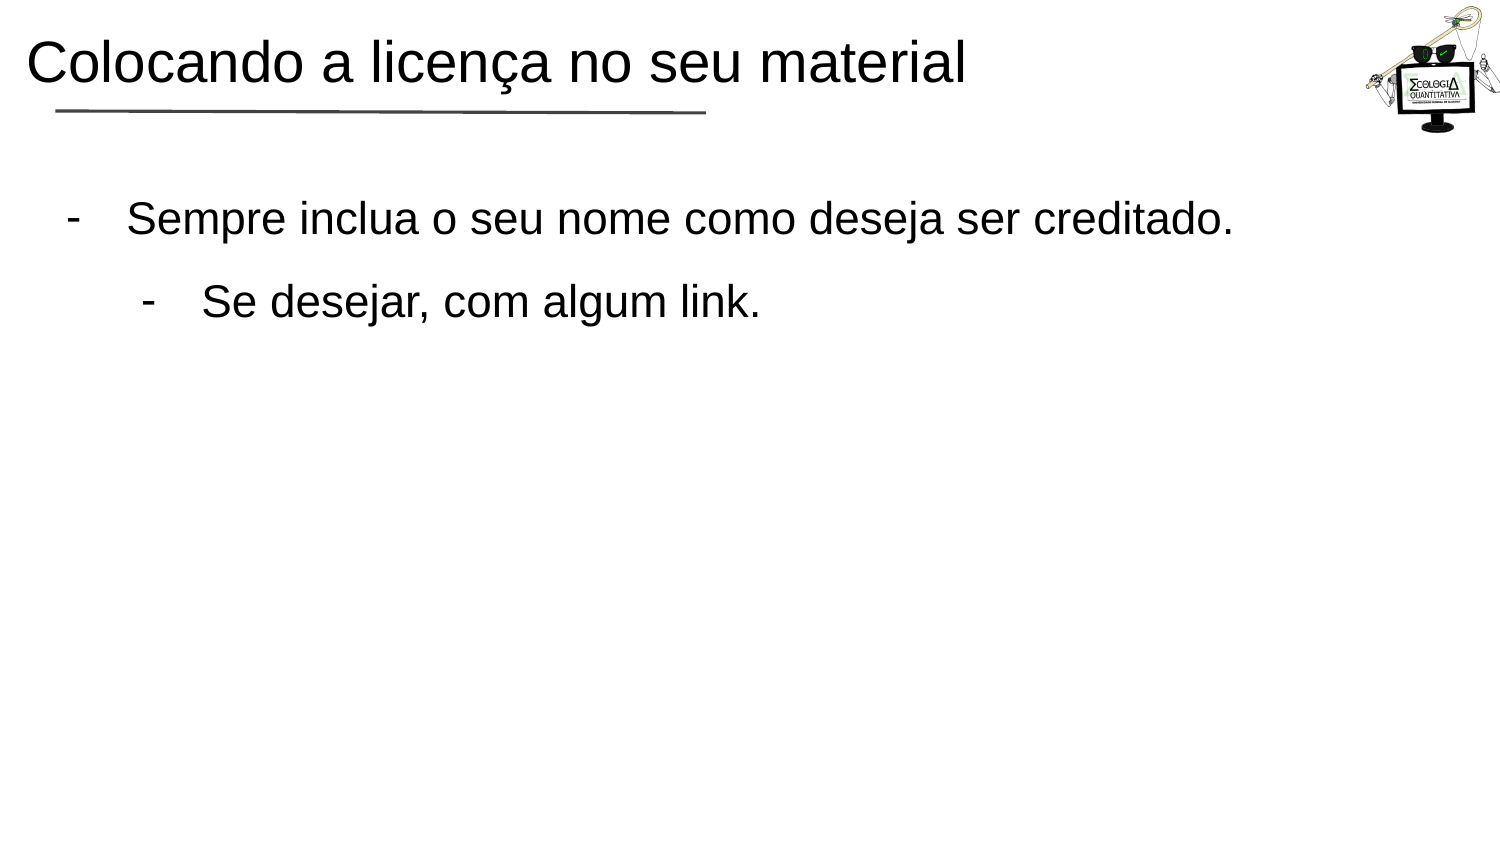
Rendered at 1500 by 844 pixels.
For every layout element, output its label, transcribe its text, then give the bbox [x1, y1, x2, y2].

text_box Colocando a licença no seu material [11, 9, 1210, 117]
text_box Sempre inclua o seu nome como deseja ser creditado. Se desejar, com algum link. [36, 146, 1412, 801]
picture [1365, 3, 1500, 135]
